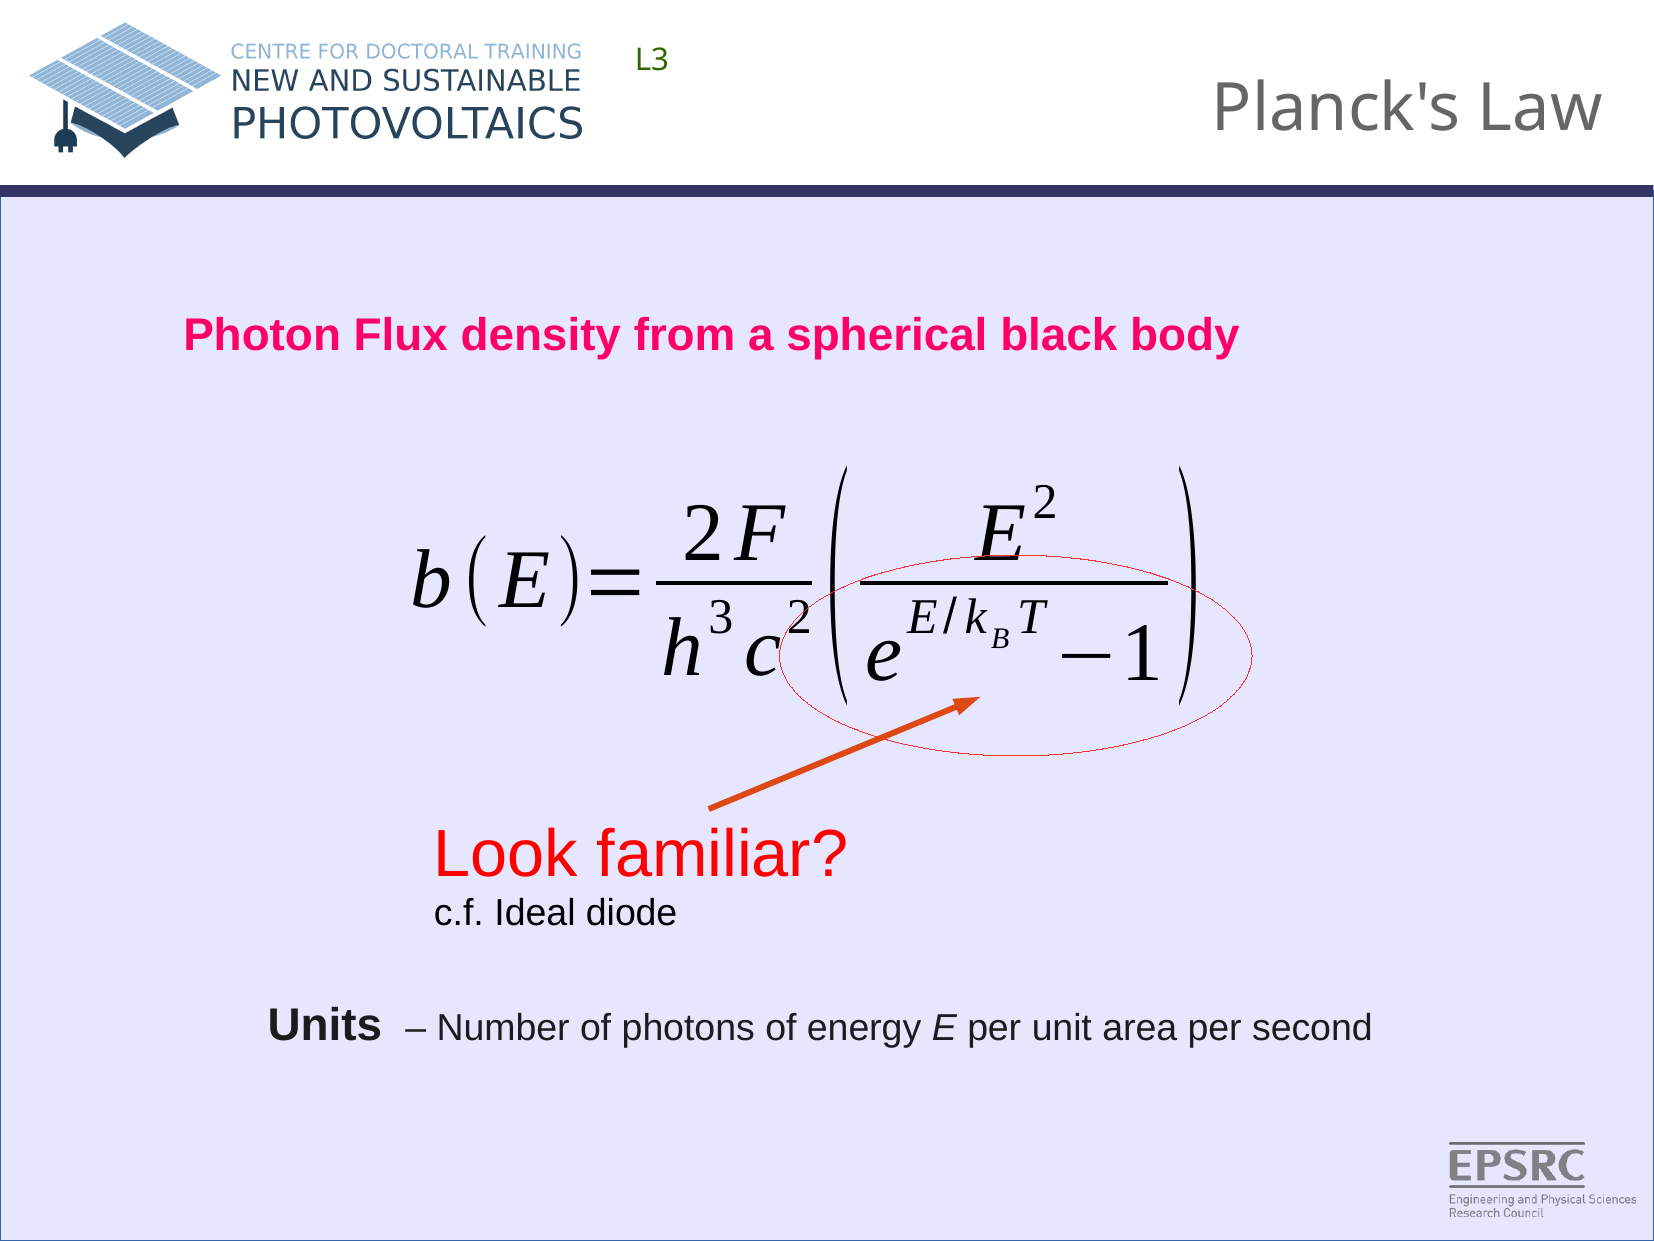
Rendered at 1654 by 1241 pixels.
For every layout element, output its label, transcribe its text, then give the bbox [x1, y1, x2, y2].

picture [1449, 1142, 1636, 1217]
text_box Units – Number of photons of energy E per unit area per second [252, 991, 1388, 1058]
text_box Photon Flux density from a spherical black body [168, 301, 1256, 368]
text_box L3 [620, 29, 880, 80]
text_box Planck's Law [767, 51, 1619, 142]
text_box [0, 197, 1654, 1241]
chart [389, 460, 1224, 711]
text_box Look familiar? c.f. Ideal diode [419, 809, 864, 963]
picture [19, 17, 591, 166]
